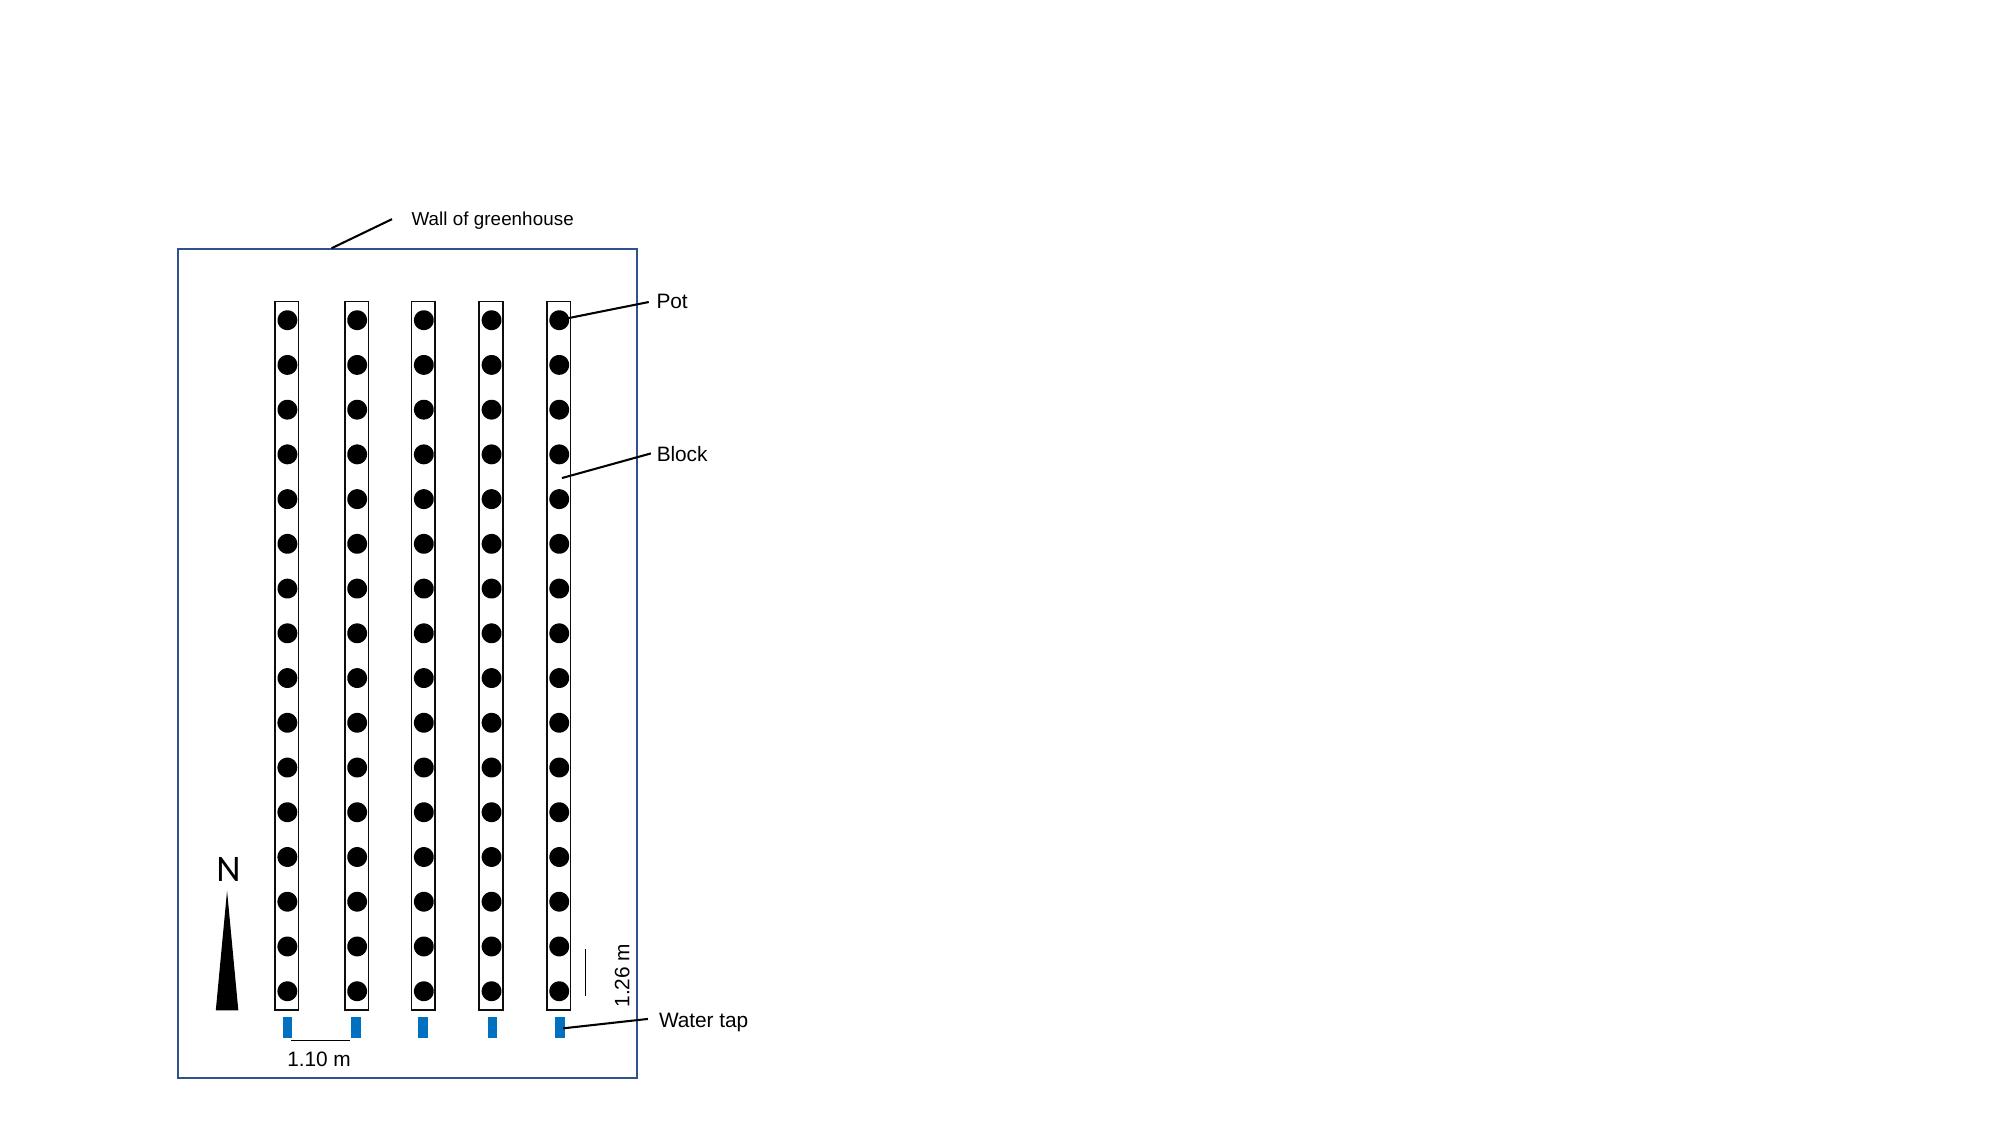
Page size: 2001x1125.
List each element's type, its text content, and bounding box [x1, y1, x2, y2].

text_box Water tap [637, 981, 770, 1057]
text_box 1.26 m [600, 923, 636, 1023]
text_box [215, 898, 239, 1011]
text_box [419, 1018, 427, 1037]
text_box [344, 301, 369, 1010]
text_box [489, 1018, 496, 1037]
text_box [556, 1018, 564, 1037]
text_box [275, 301, 299, 1010]
text_box [479, 301, 503, 1010]
text_box Pot [634, 272, 711, 328]
text_box [284, 1018, 291, 1037]
text_box [546, 301, 571, 1010]
text_box Block [621, 386, 743, 521]
text_box [352, 1018, 360, 1037]
text_box N [201, 836, 260, 898]
text_box 1.10 m [272, 1037, 368, 1077]
text_box 1.26 m [638, 923, 642, 981]
text_box [411, 301, 436, 1010]
text_box Wall of greenhouse [367, 190, 618, 246]
